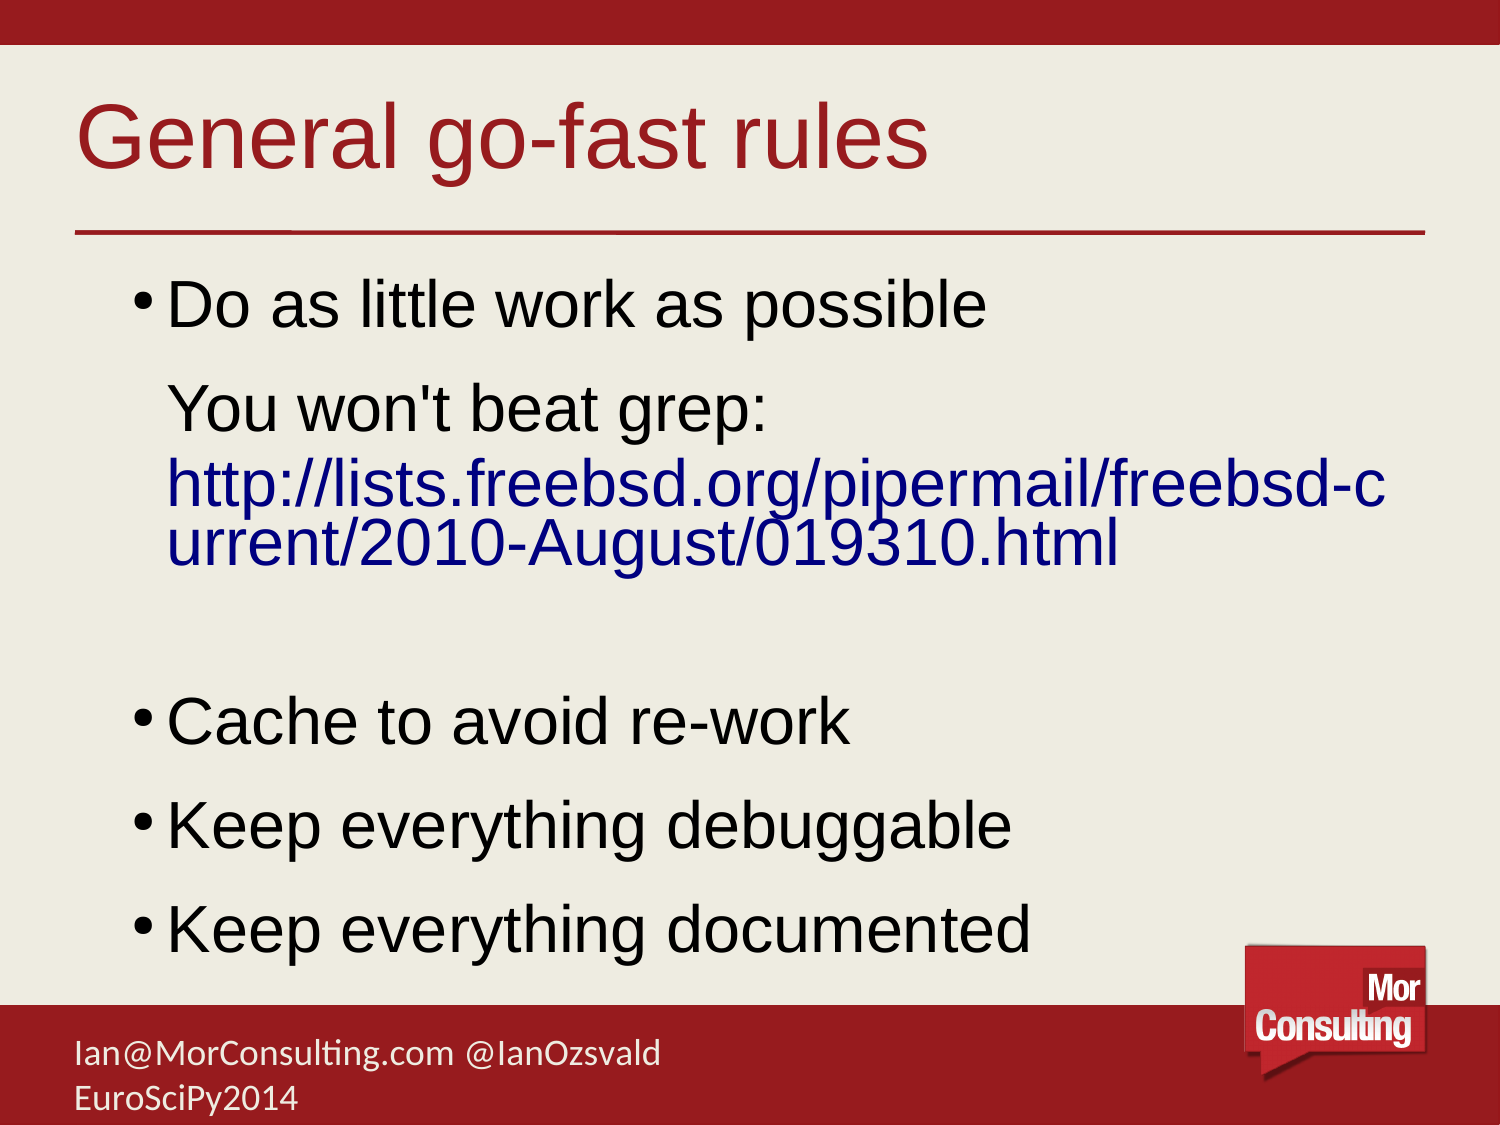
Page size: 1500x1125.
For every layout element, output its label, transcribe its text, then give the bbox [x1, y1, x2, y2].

picture [1230, 935, 1438, 1089]
list Do as little work as possible You won't beat grep: http://lists.freebsd.org/pipermail/freebsd-current/2010-August/019310.html Cache to avoid re-work Keep everything debuggable Keep everything documented [75, 263, 1395, 916]
title General go-fast rules [74, 44, 1425, 232]
